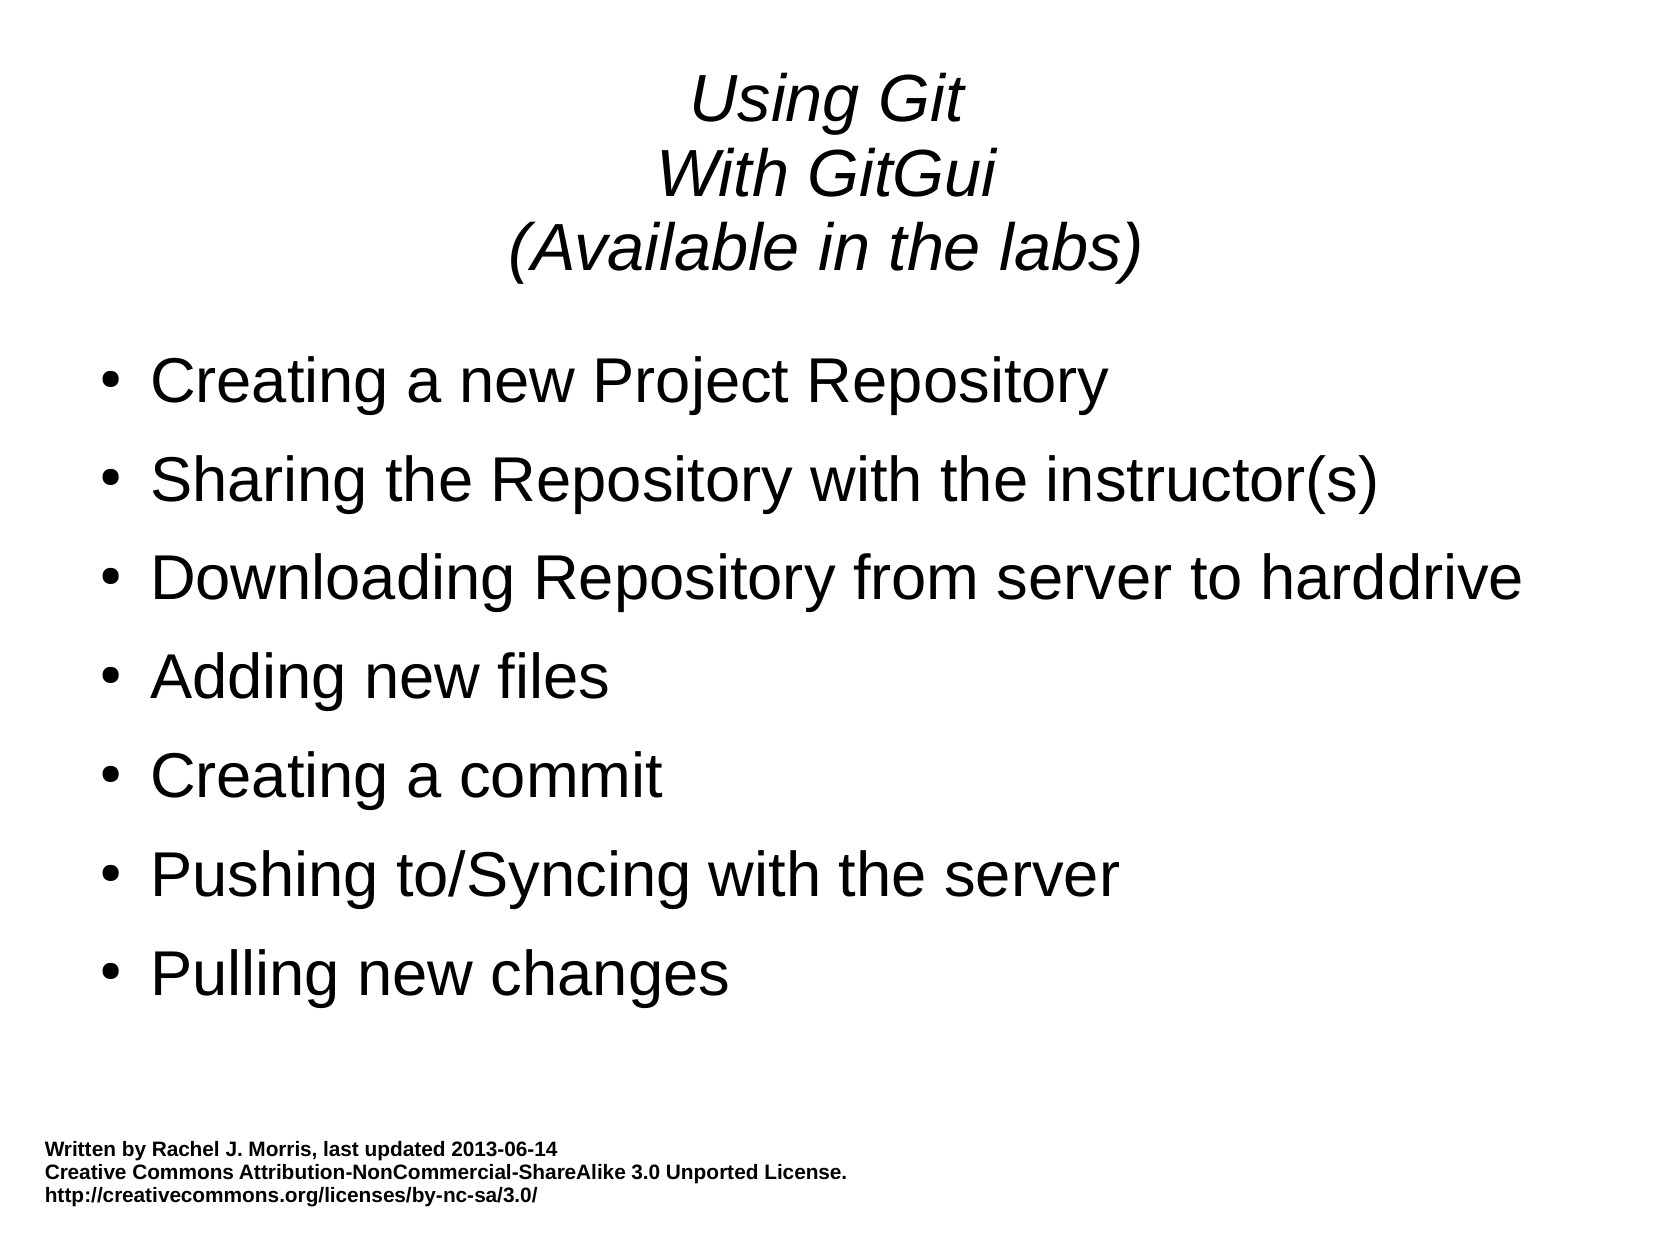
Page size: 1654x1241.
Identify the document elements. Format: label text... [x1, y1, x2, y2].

title Using Git With GitGui (Available in the labs) [82, 60, 1571, 286]
list Creating a new Project Repository Sharing the Repository with the instructor(s) Downloading Repository from server to harddrive Adding new files Creating a commit Pushing to/Syncing with the server Pulling new changes [82, 345, 1538, 1065]
